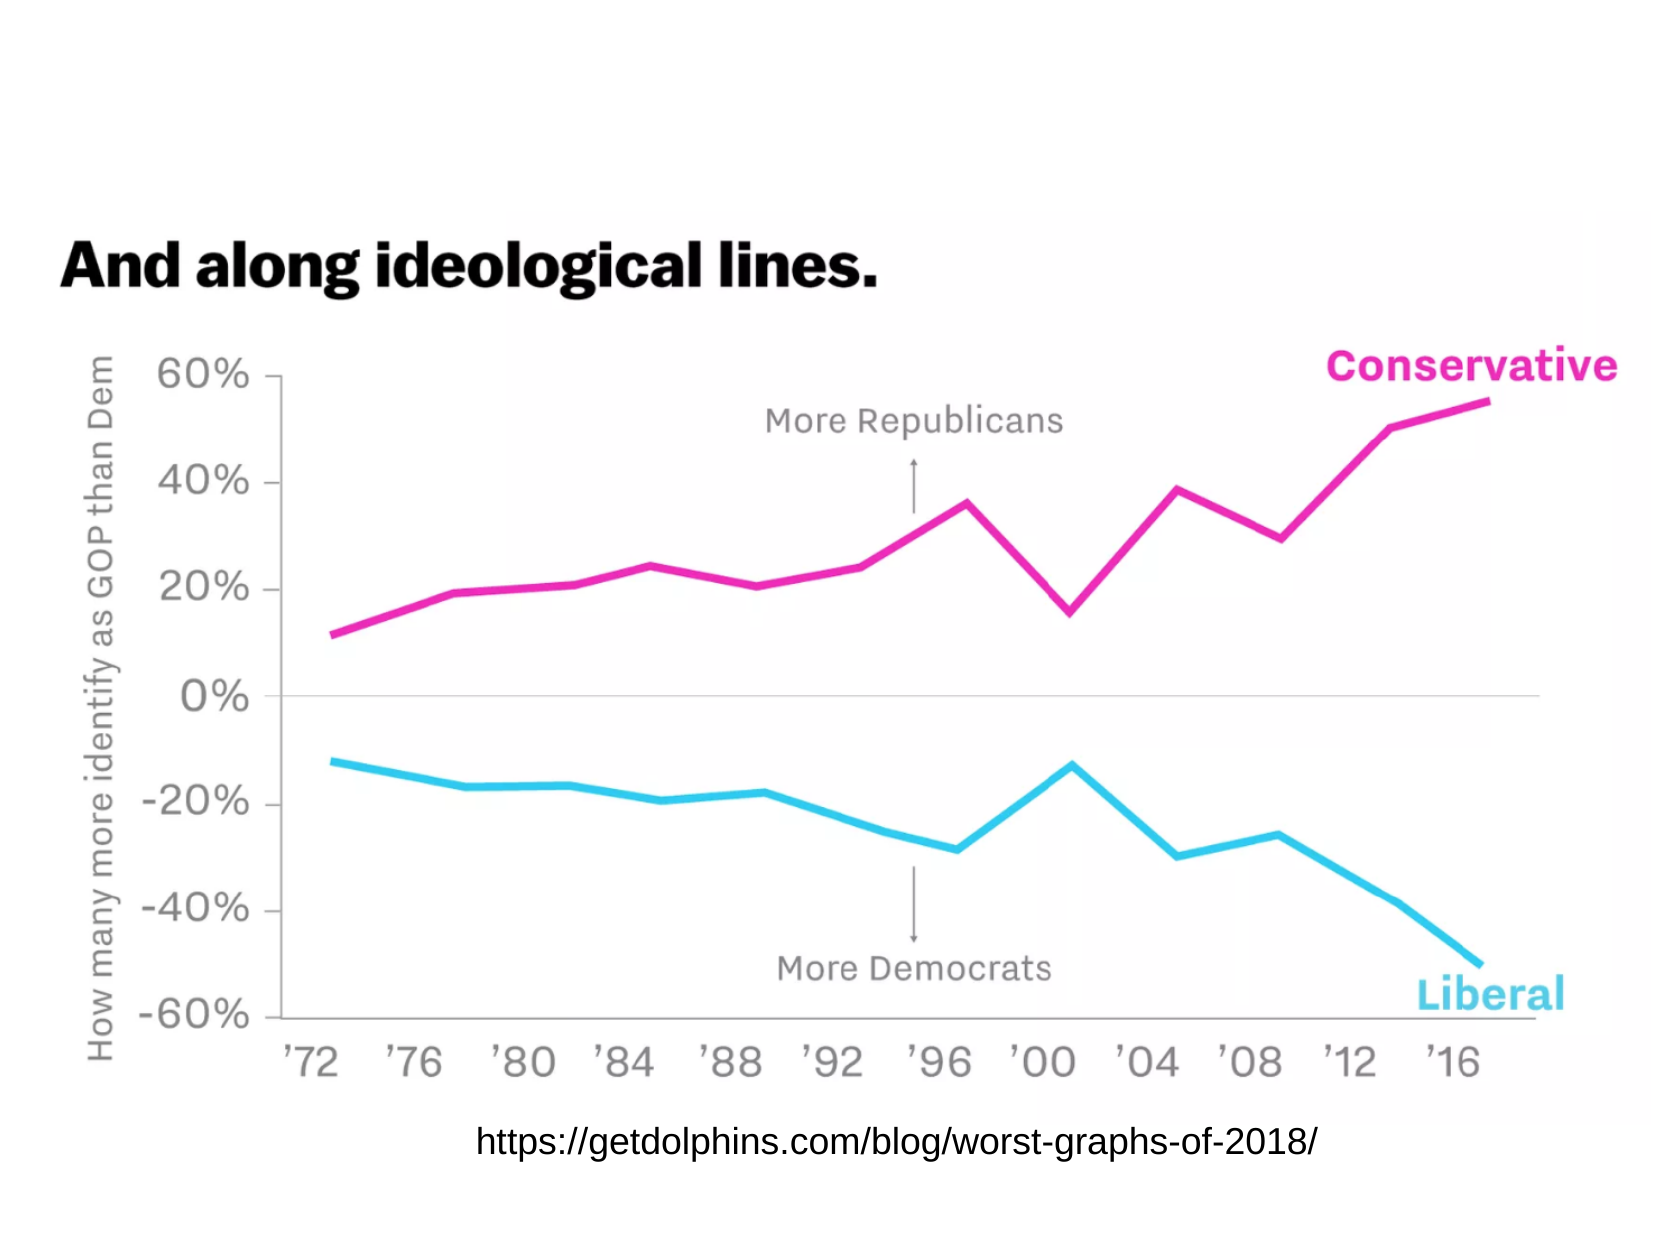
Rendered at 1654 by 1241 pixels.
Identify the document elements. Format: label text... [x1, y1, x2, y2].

text_box https://getdolphins.com/blog/worst-graphs-of-2018/ [461, 1113, 1336, 1171]
picture [15, 211, 1654, 1126]
